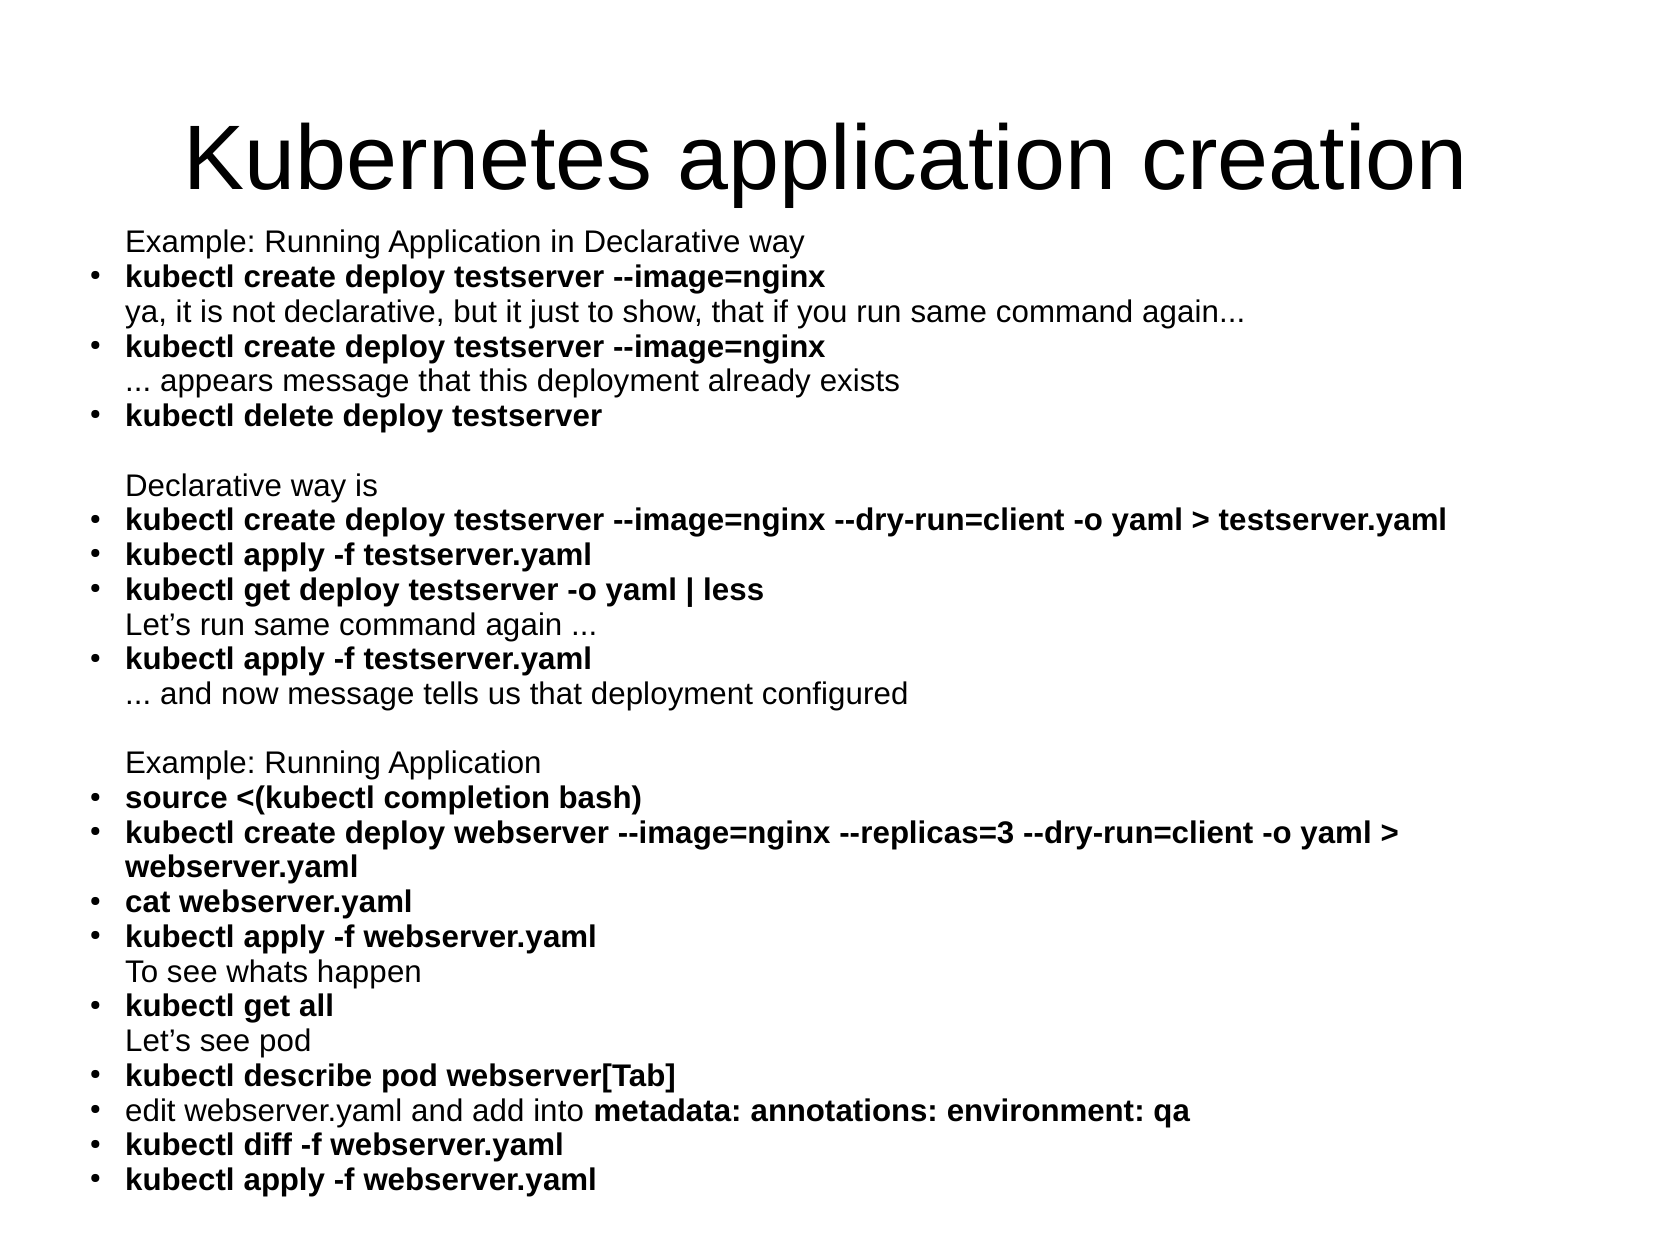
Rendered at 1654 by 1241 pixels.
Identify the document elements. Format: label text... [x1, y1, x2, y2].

text_box Example: Running Application in Declarative way kubectl create deploy testserver --image=nginx ya, it is not declarative, but it just to show, that if you run same command again... kubectl create deploy testserver --image=nginx ... appears message that this deployment already exists kubectl delete deploy testserver Declarative way is kubectl create deploy testserver --image=nginx --dry-run=client -o yaml > testserver.yaml kubectl apply -f testserver.yaml kubectl get deploy testserver -o yaml | less Let’s run same command again ... kubectl apply -f testserver.yaml ... and now message tells us that deployment configured Example: Running Application source <(kubectl completion bash) kubectl create deploy webserver --image=nginx --replicas=3 --dry-run=client -o yaml > webserver.yaml cat webserver.yaml kubectl apply -f webserver.yaml To see whats happen kubectl get all Let’s see pod kubectl describe pod webserver[Tab] edit webserver.yaml and add into metadata: annotations: environment: qa kubectl diff -f webserver.yaml kubectl apply -f webserver.yaml [75, 217, 1613, 1205]
title Kubernetes application creation [82, 49, 1571, 217]
